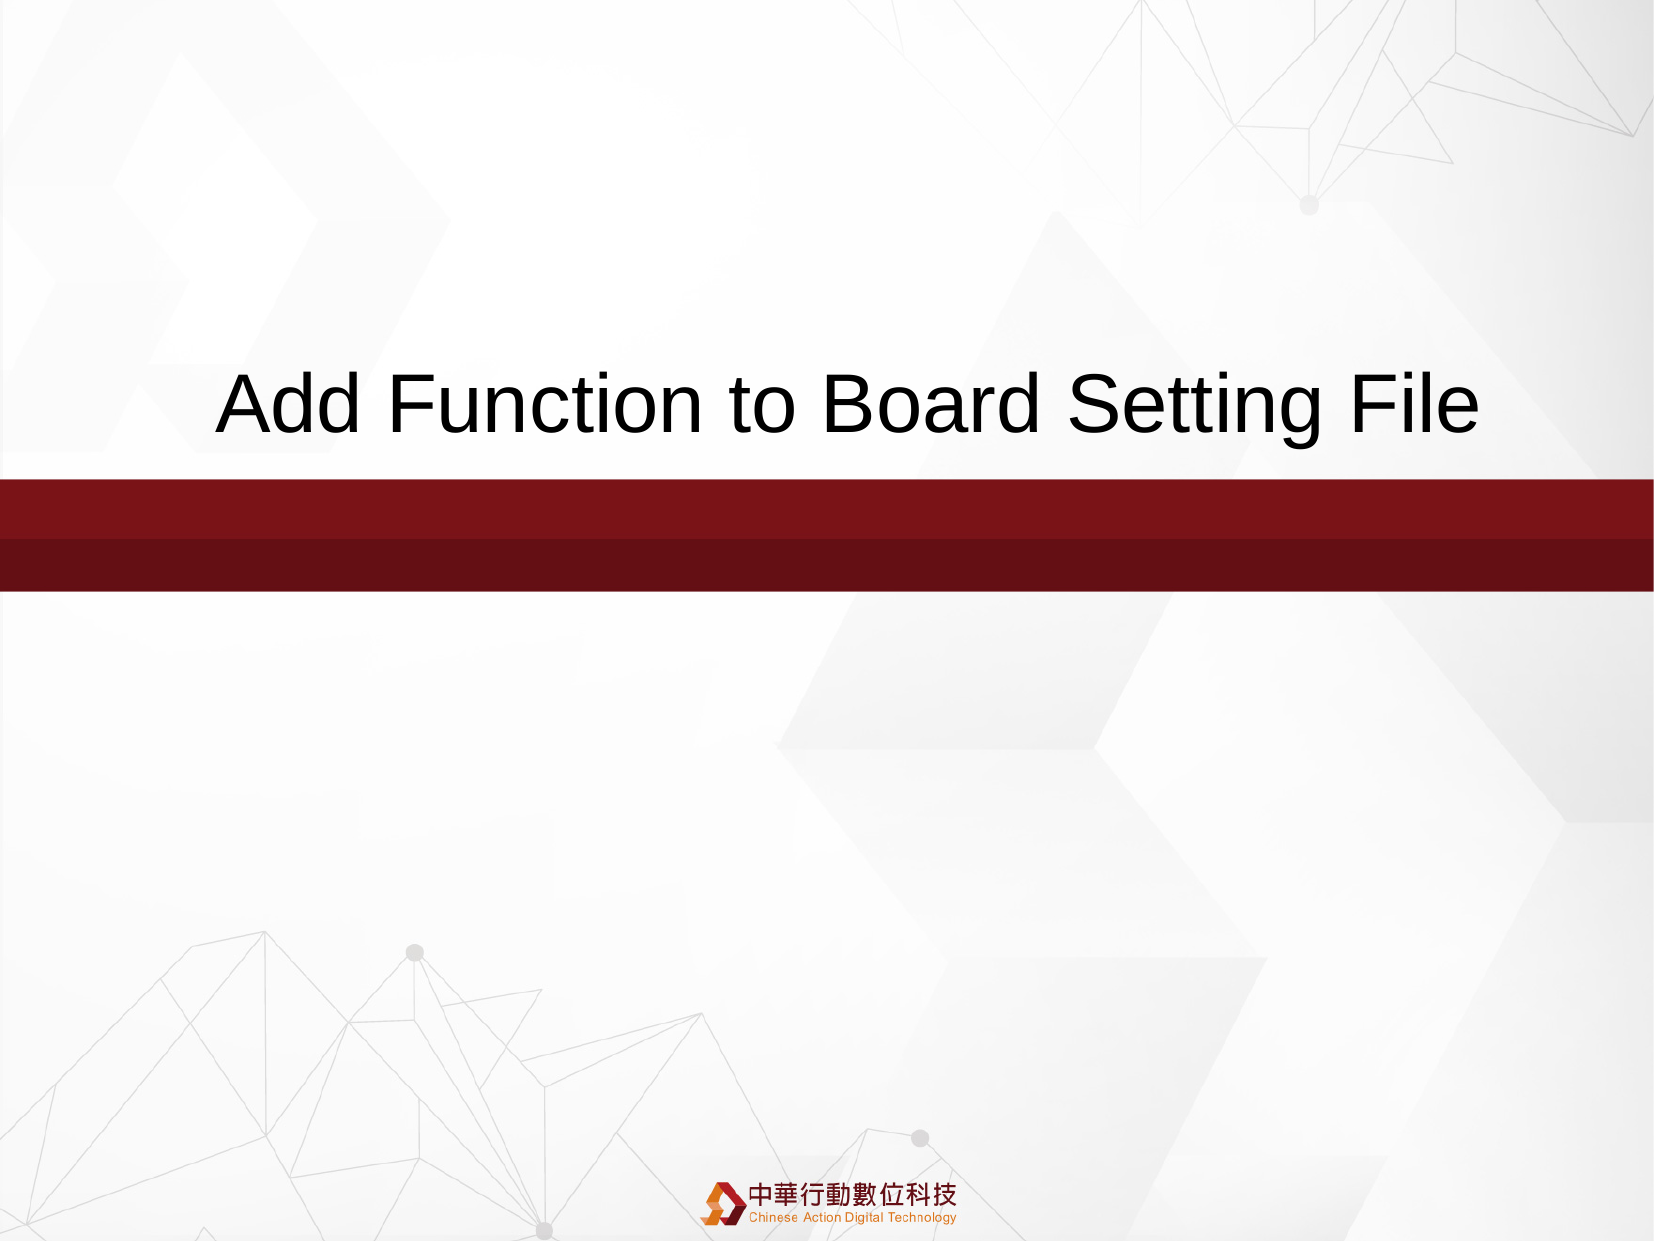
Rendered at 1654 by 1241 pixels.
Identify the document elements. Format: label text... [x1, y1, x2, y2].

picture [0, 0, 1654, 1241]
title Add Function to Board Setting File [105, 300, 1594, 508]
